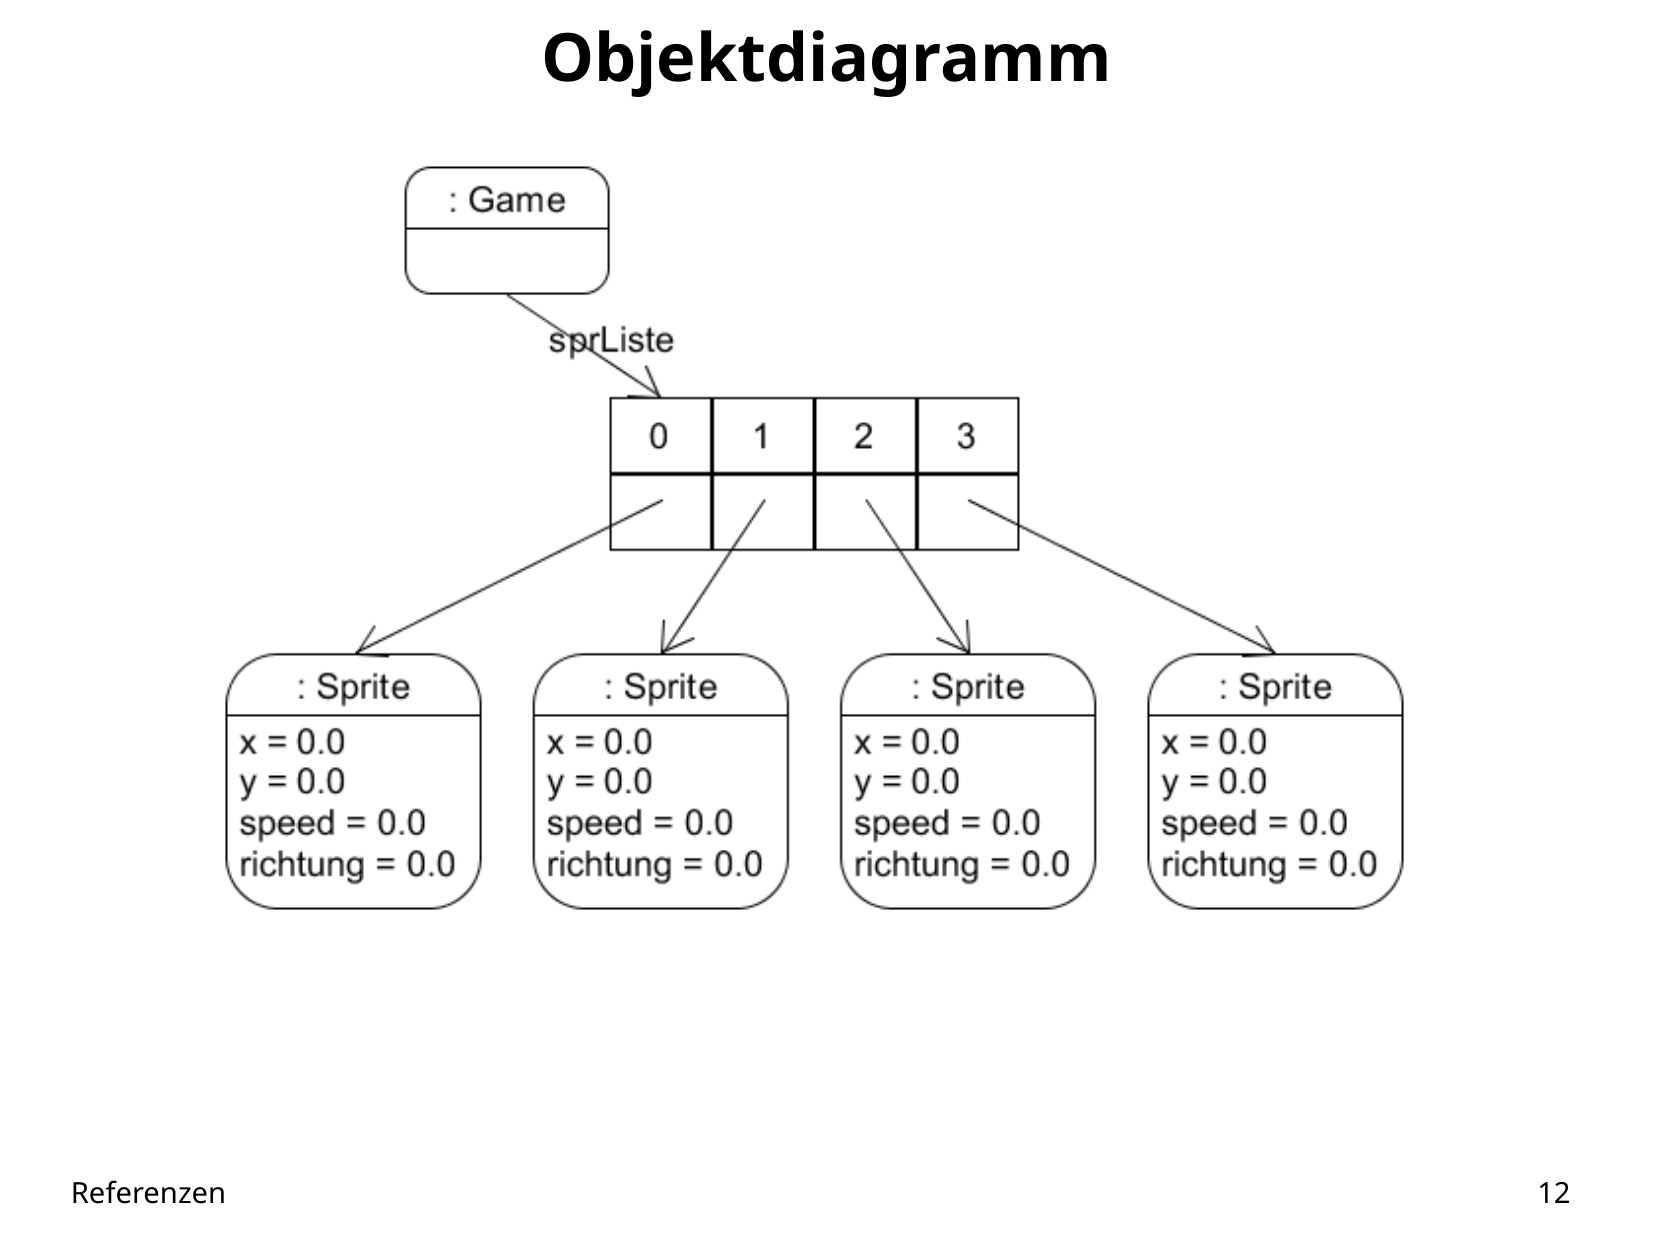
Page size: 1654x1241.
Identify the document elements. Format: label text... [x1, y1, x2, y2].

picture [224, 165, 1406, 912]
title Objektdiagramm [0, 5, 1654, 107]
